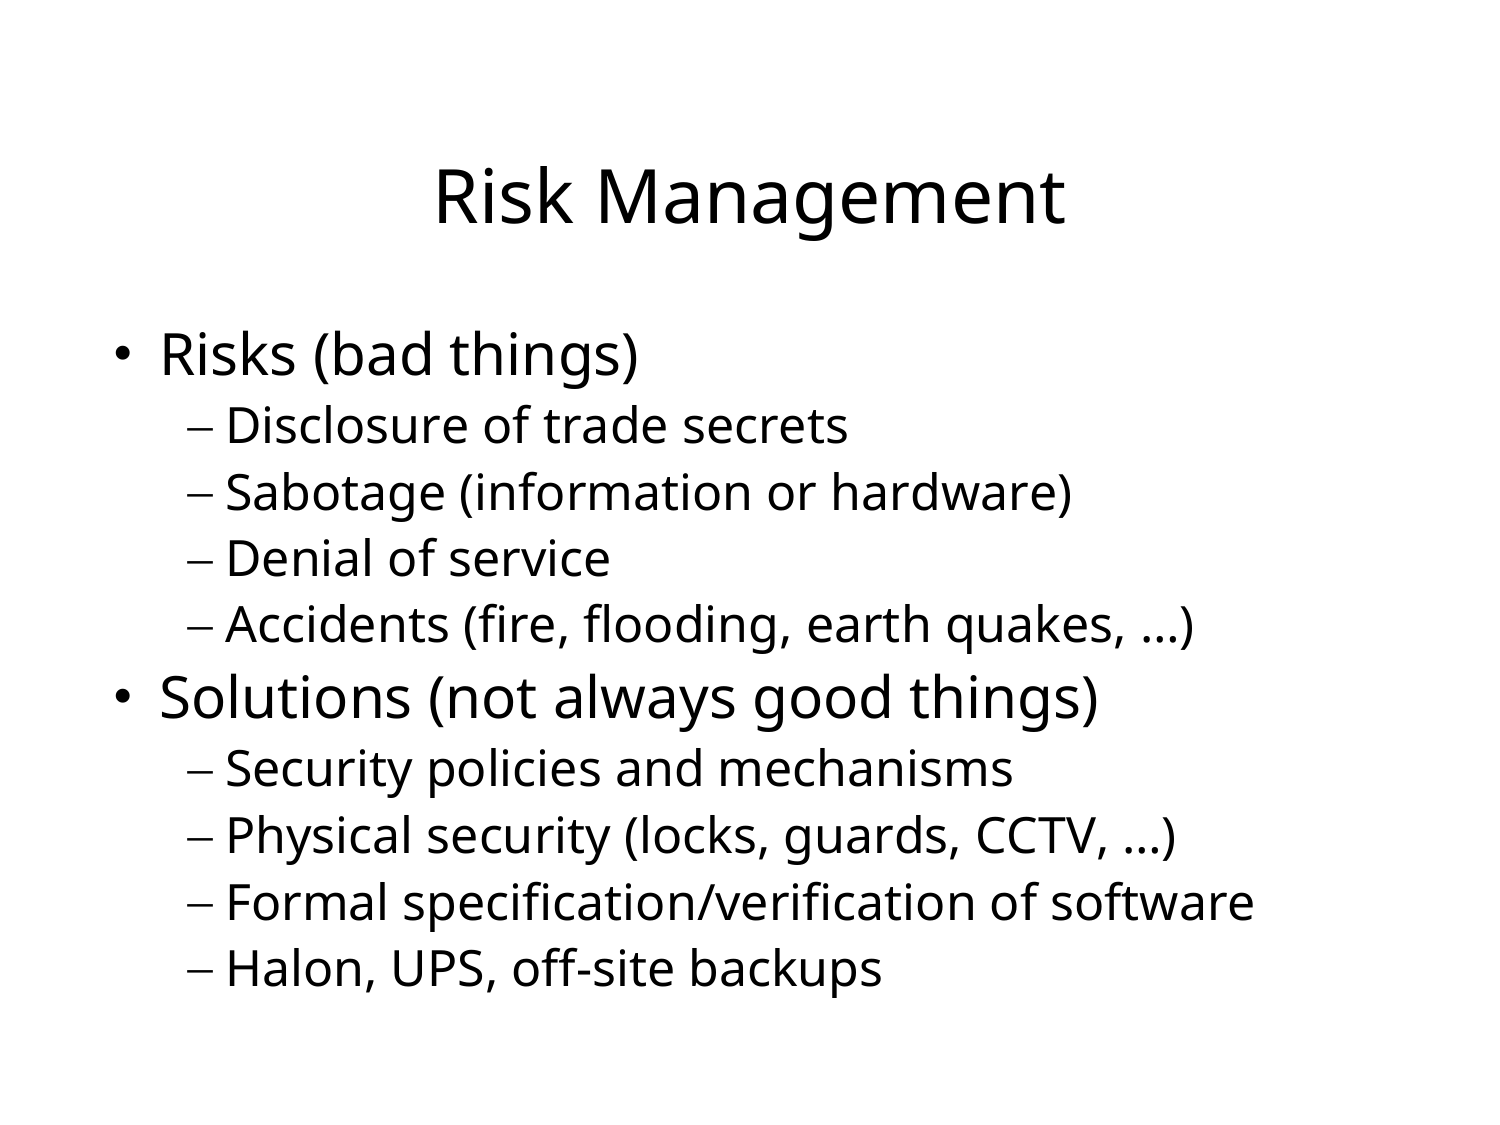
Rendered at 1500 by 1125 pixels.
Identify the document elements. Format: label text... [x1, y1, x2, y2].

list Risks (bad things)‏ Disclosure of trade secrets Sabotage (information or hardware)‏ Denial of service Accidents (fire, flooding, earth quakes, …)‏ Solutions (not always good things)‏ Security policies and mechanisms Physical security (locks, guards, CCTV, …)‏ Formal specification/verification of software Halon, UPS, off-site backups [112, 324, 1388, 1002]
title Risk Management [112, 99, 1388, 288]
